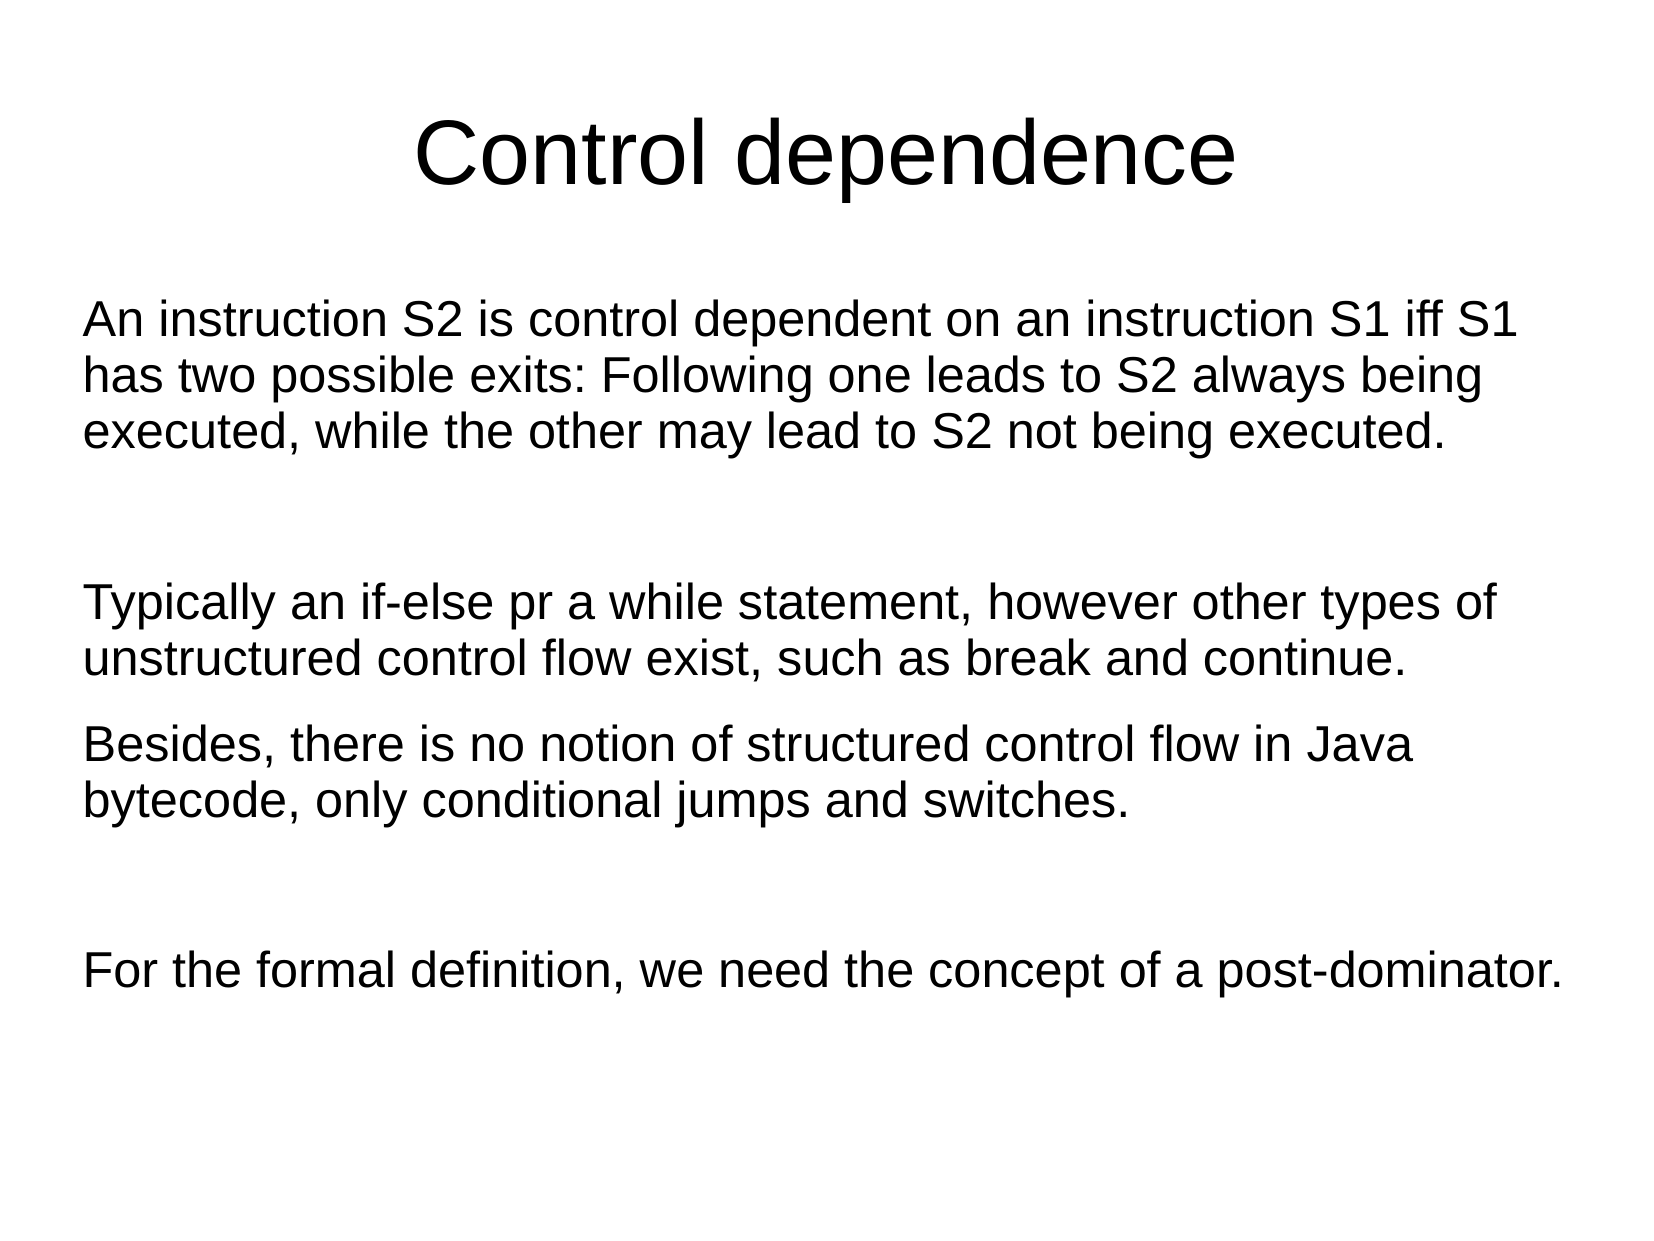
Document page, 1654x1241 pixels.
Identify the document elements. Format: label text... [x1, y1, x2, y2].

title Control dependence [82, 49, 1571, 257]
list An instruction S2 is control dependent on an instruction S1 iff S1 has two possible exits: Following one leads to S2 always being executed, while the other may lead to S2 not being executed. Typically an if-else pr a while statement, however other types of unstructured control flow exist, such as break and continue. Besides, there is no notion of structured control flow in Java bytecode, only conditional jumps and switches. For the formal definition, we need the concept of a post-dominator. [82, 290, 1571, 1010]
